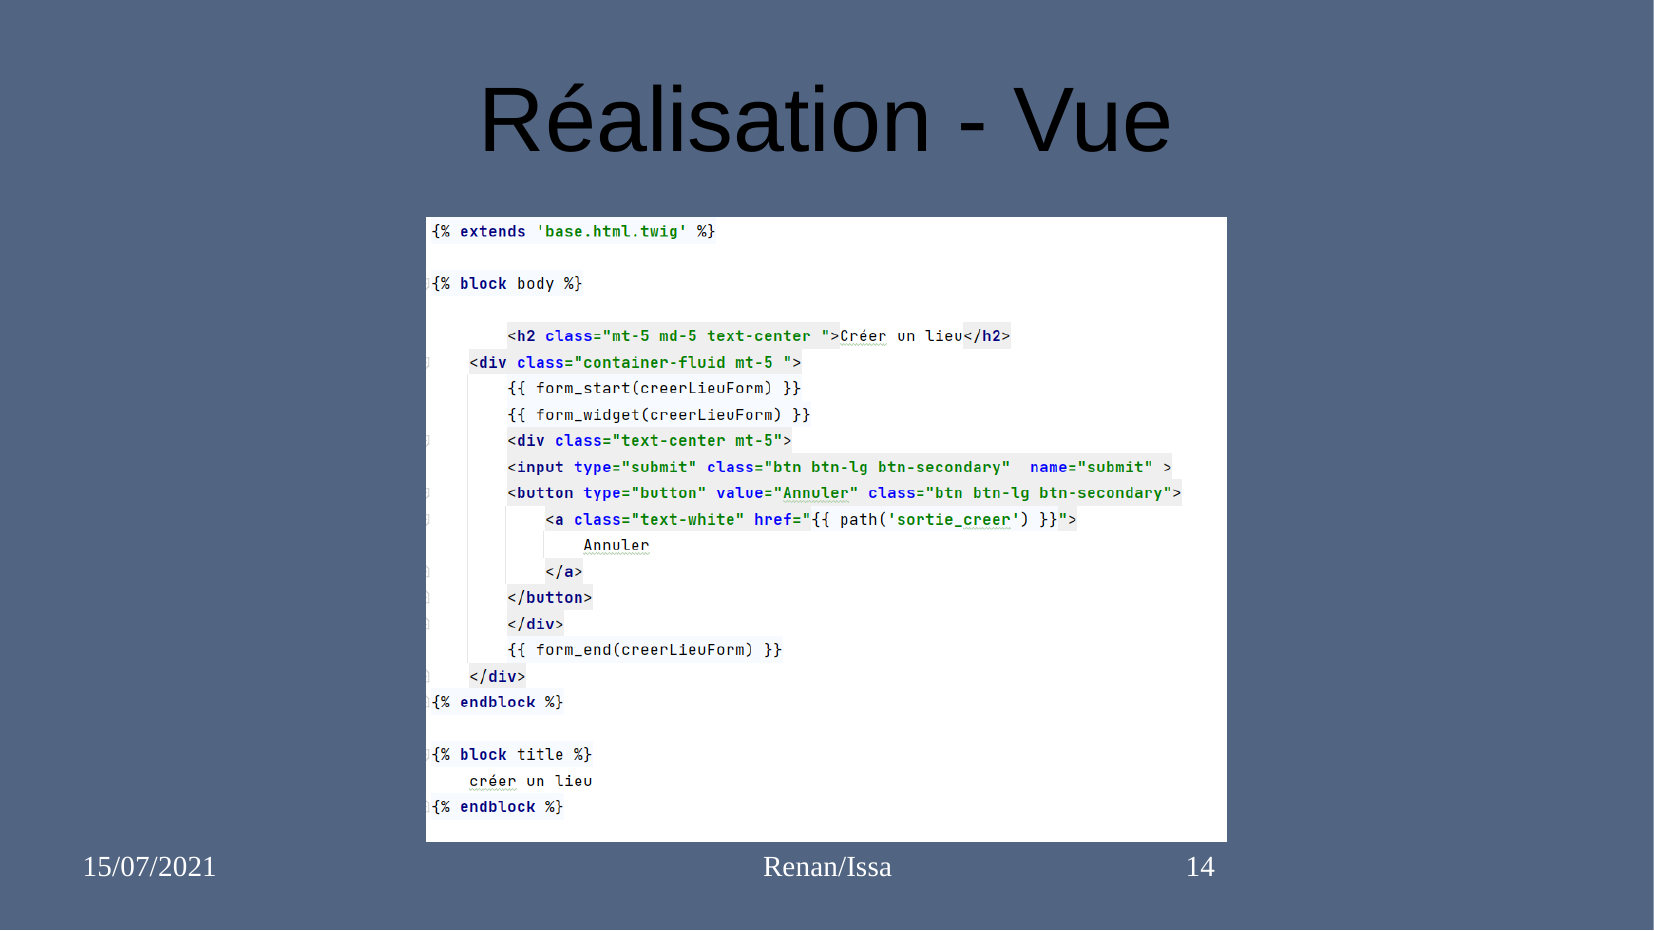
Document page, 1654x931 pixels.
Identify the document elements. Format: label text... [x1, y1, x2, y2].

text_box 15/07/2021 [82, 847, 468, 912]
picture [426, 217, 1227, 842]
title Réalisation - Vue [82, 37, 1571, 193]
text_box [1185, 847, 1571, 912]
text_box Renan/Issa [565, 847, 1090, 912]
